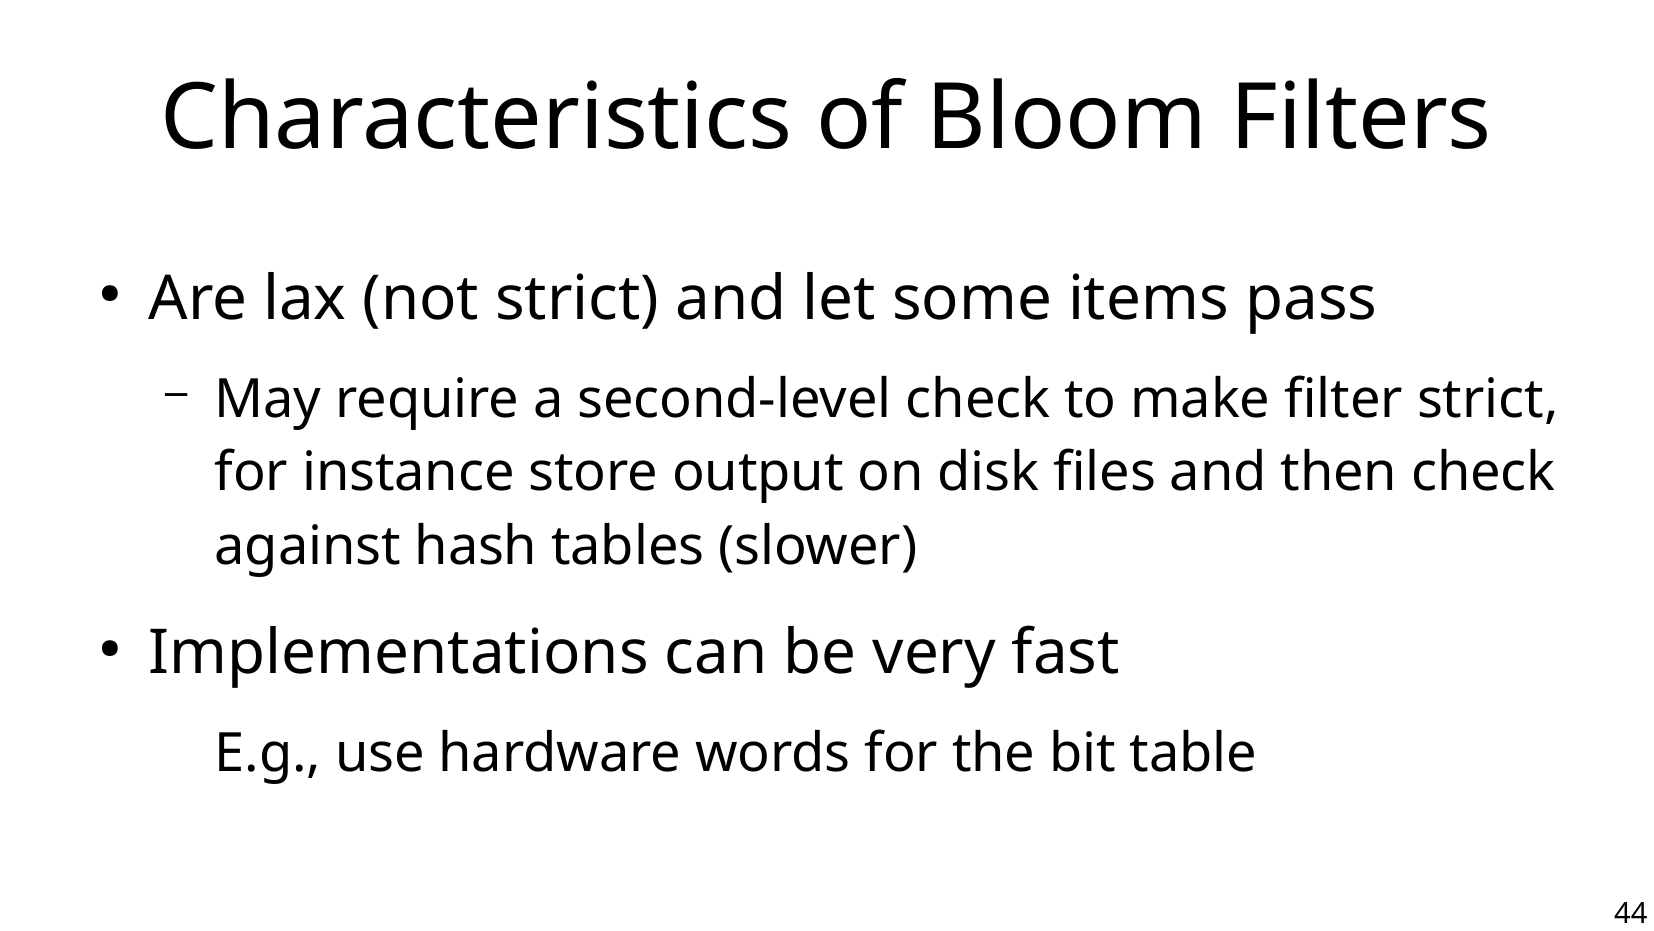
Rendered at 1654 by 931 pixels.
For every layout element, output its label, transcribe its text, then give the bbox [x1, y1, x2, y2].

list Are lax (not strict) and let some items pass May require a second-level check to make filter strict, for instance store output on disk files and then check against hash tables (slower) Implementations can be very fast E.g., use hardware words for the bit table [82, 253, 1571, 793]
title Characteristics of Bloom Filters [82, 1, 1571, 226]
